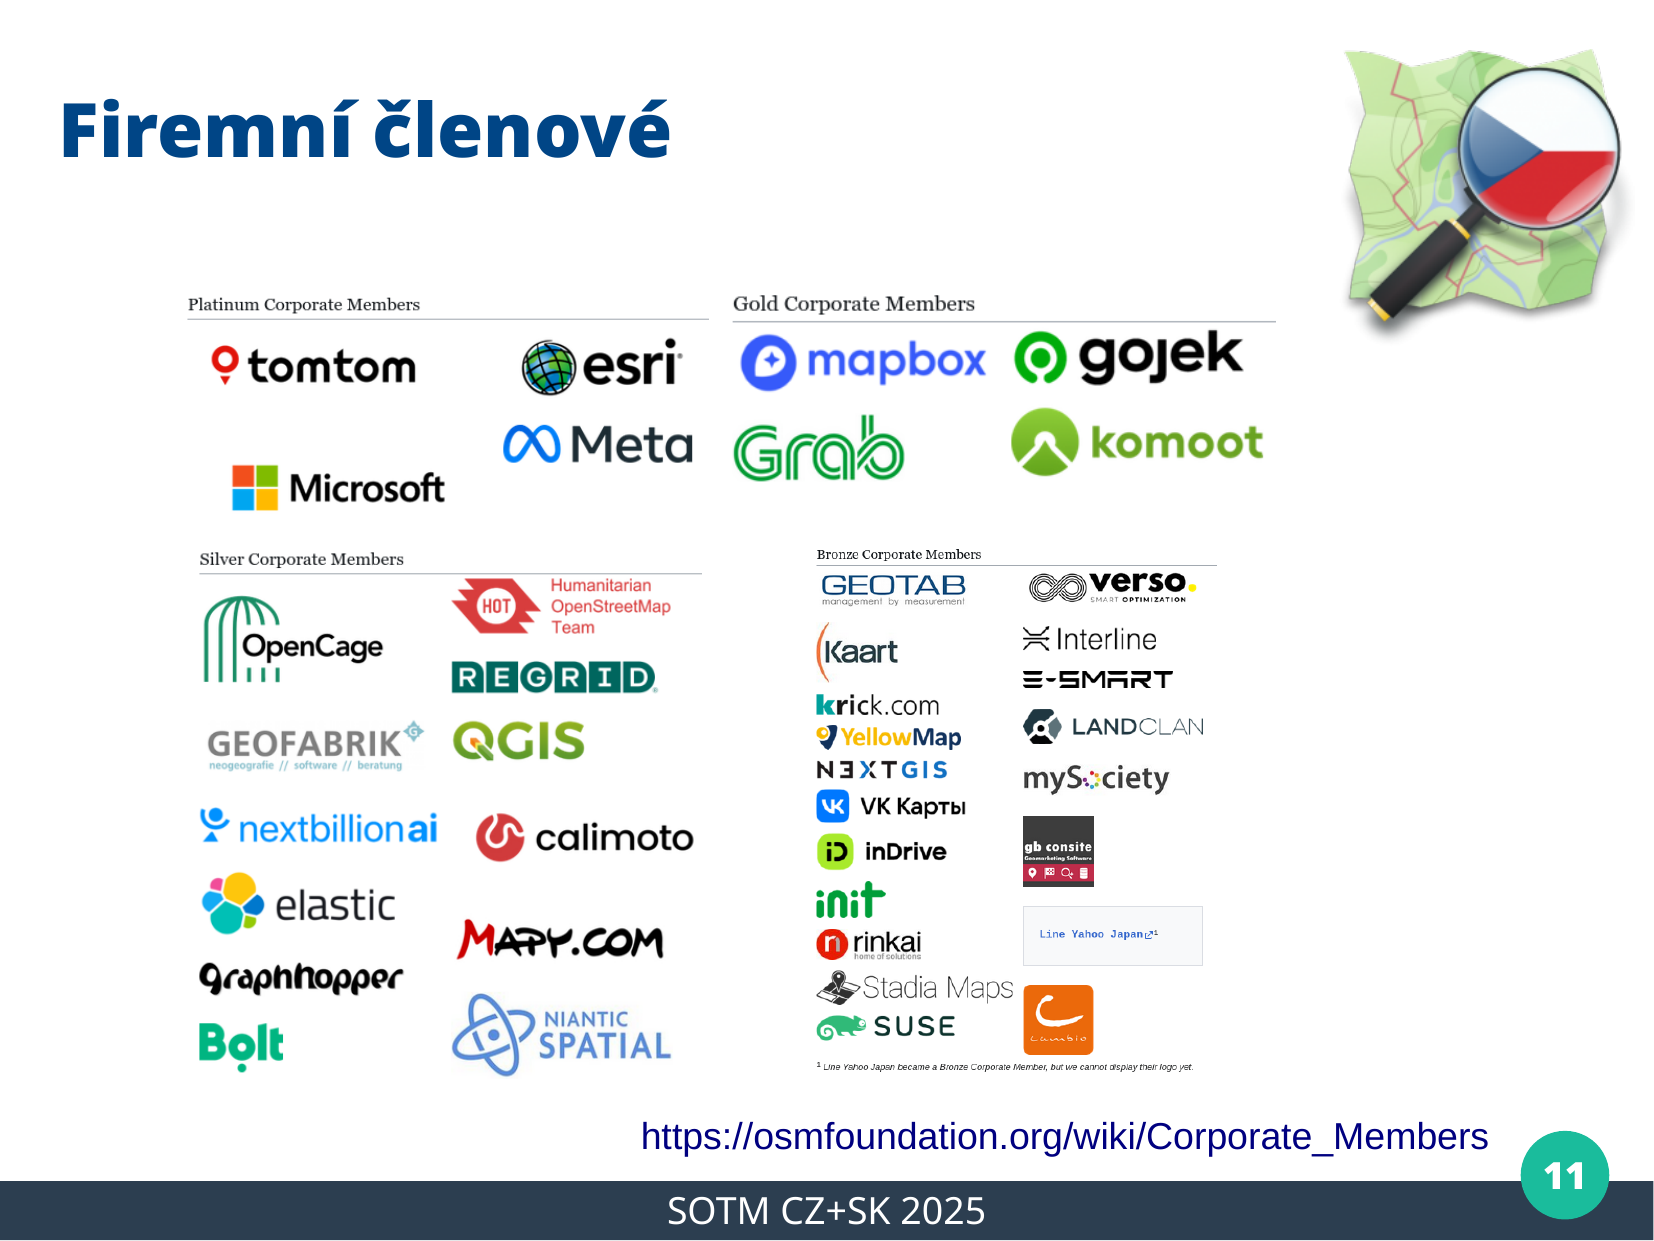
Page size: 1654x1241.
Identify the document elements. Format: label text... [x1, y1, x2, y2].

picture [177, 283, 709, 531]
picture [808, 543, 1217, 1077]
picture [1334, 49, 1635, 350]
picture [720, 276, 1276, 497]
title Firemní členové [59, 49, 1347, 207]
text_box https://osmfoundation.org/wiki/Corporate_Members [625, 1107, 1507, 1165]
picture [189, 543, 702, 1087]
